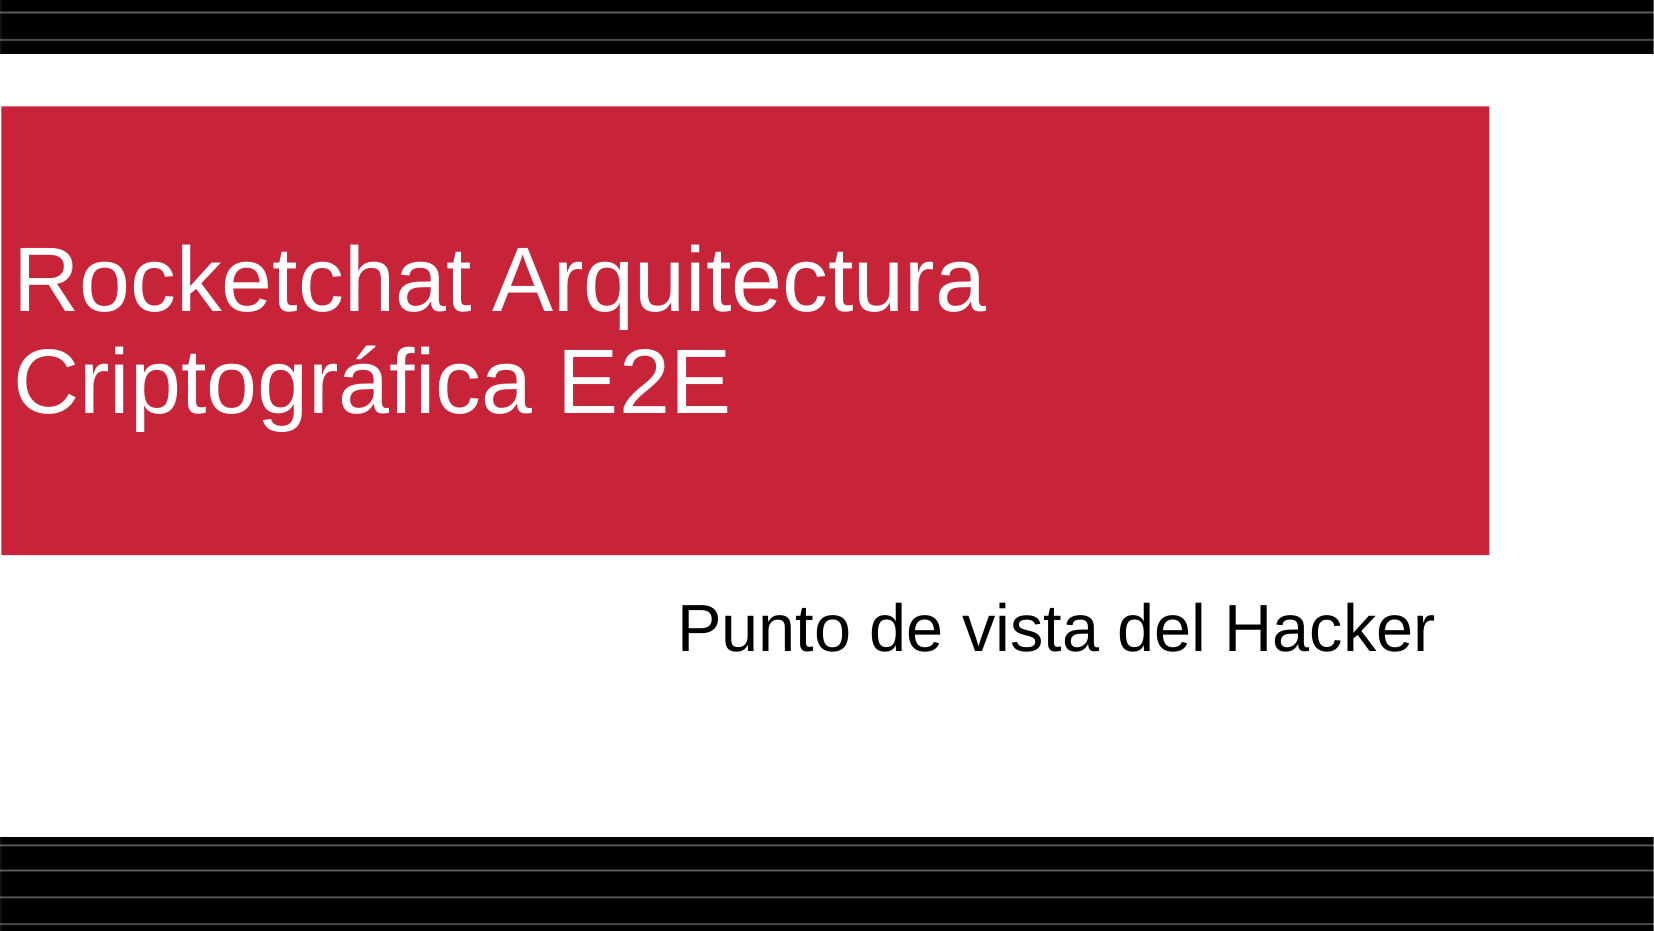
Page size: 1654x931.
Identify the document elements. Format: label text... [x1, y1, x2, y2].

title Rocketchat Arquitectura Criptográfica E2E [1, 106, 1490, 556]
subtitle Punto de vista del Hacker [625, 590, 1489, 804]
picture [0, 0, 1654, 54]
picture [0, 837, 1654, 931]
